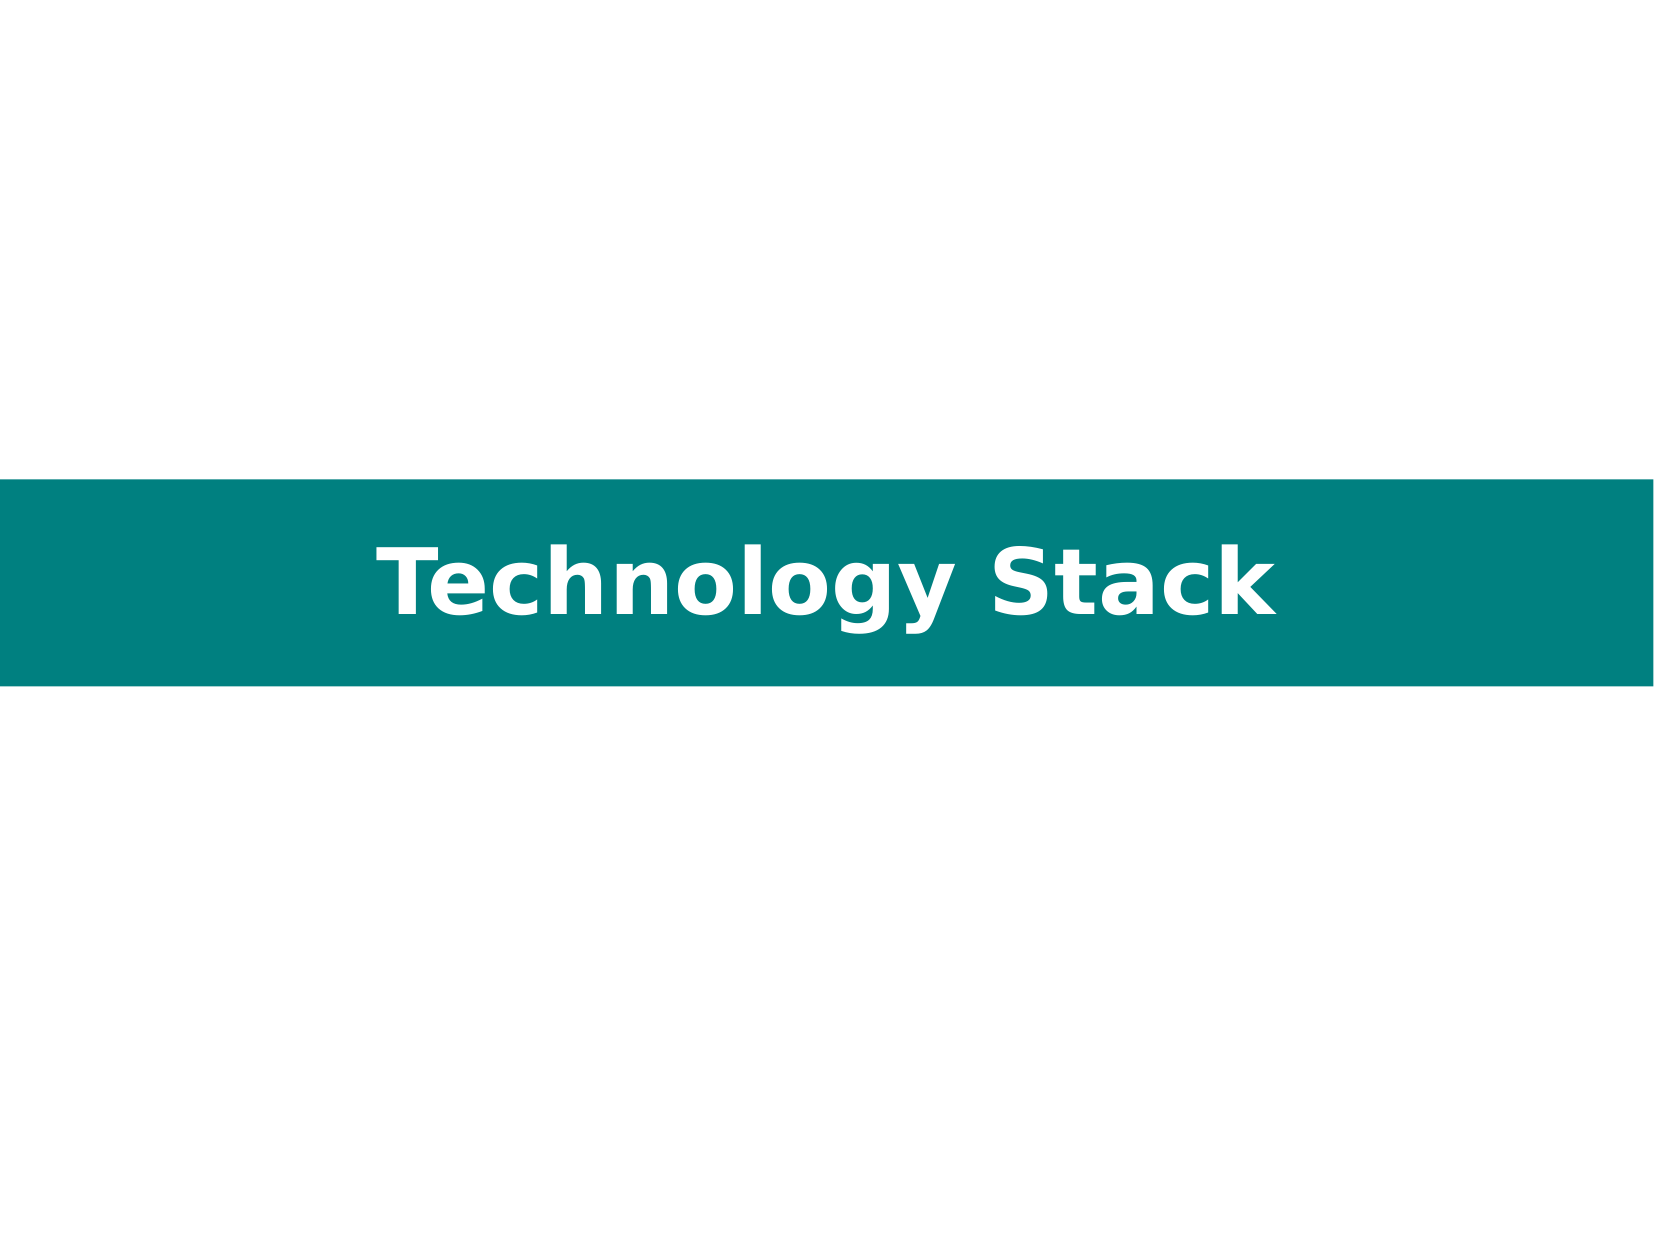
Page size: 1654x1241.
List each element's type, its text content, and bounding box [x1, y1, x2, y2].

title Technology Stack [0, 479, 1654, 687]
